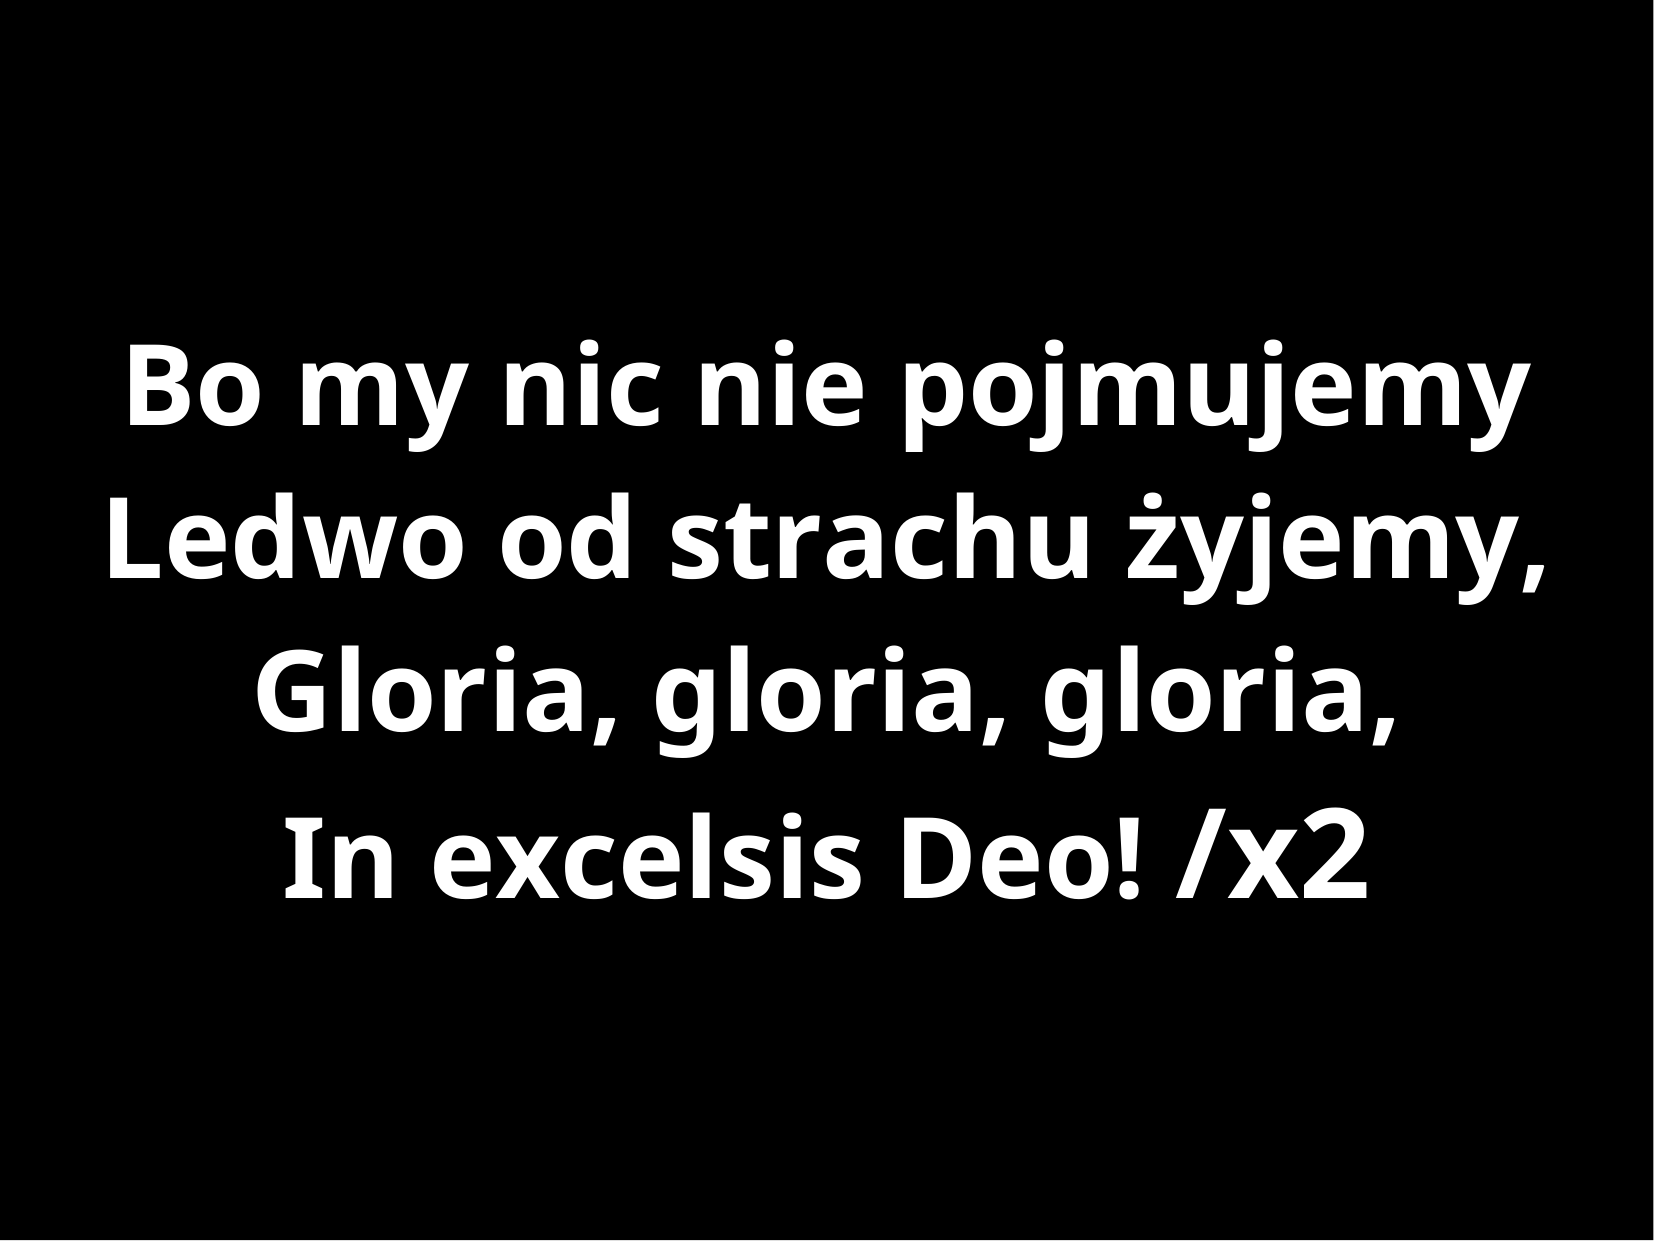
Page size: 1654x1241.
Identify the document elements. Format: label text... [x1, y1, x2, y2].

title Bo my nic nie pojmujemy Ledwo od strachu żyjemy, Gloria, gloria, gloria, In excelsis Deo! /x2 [0, 0, 1654, 1241]
